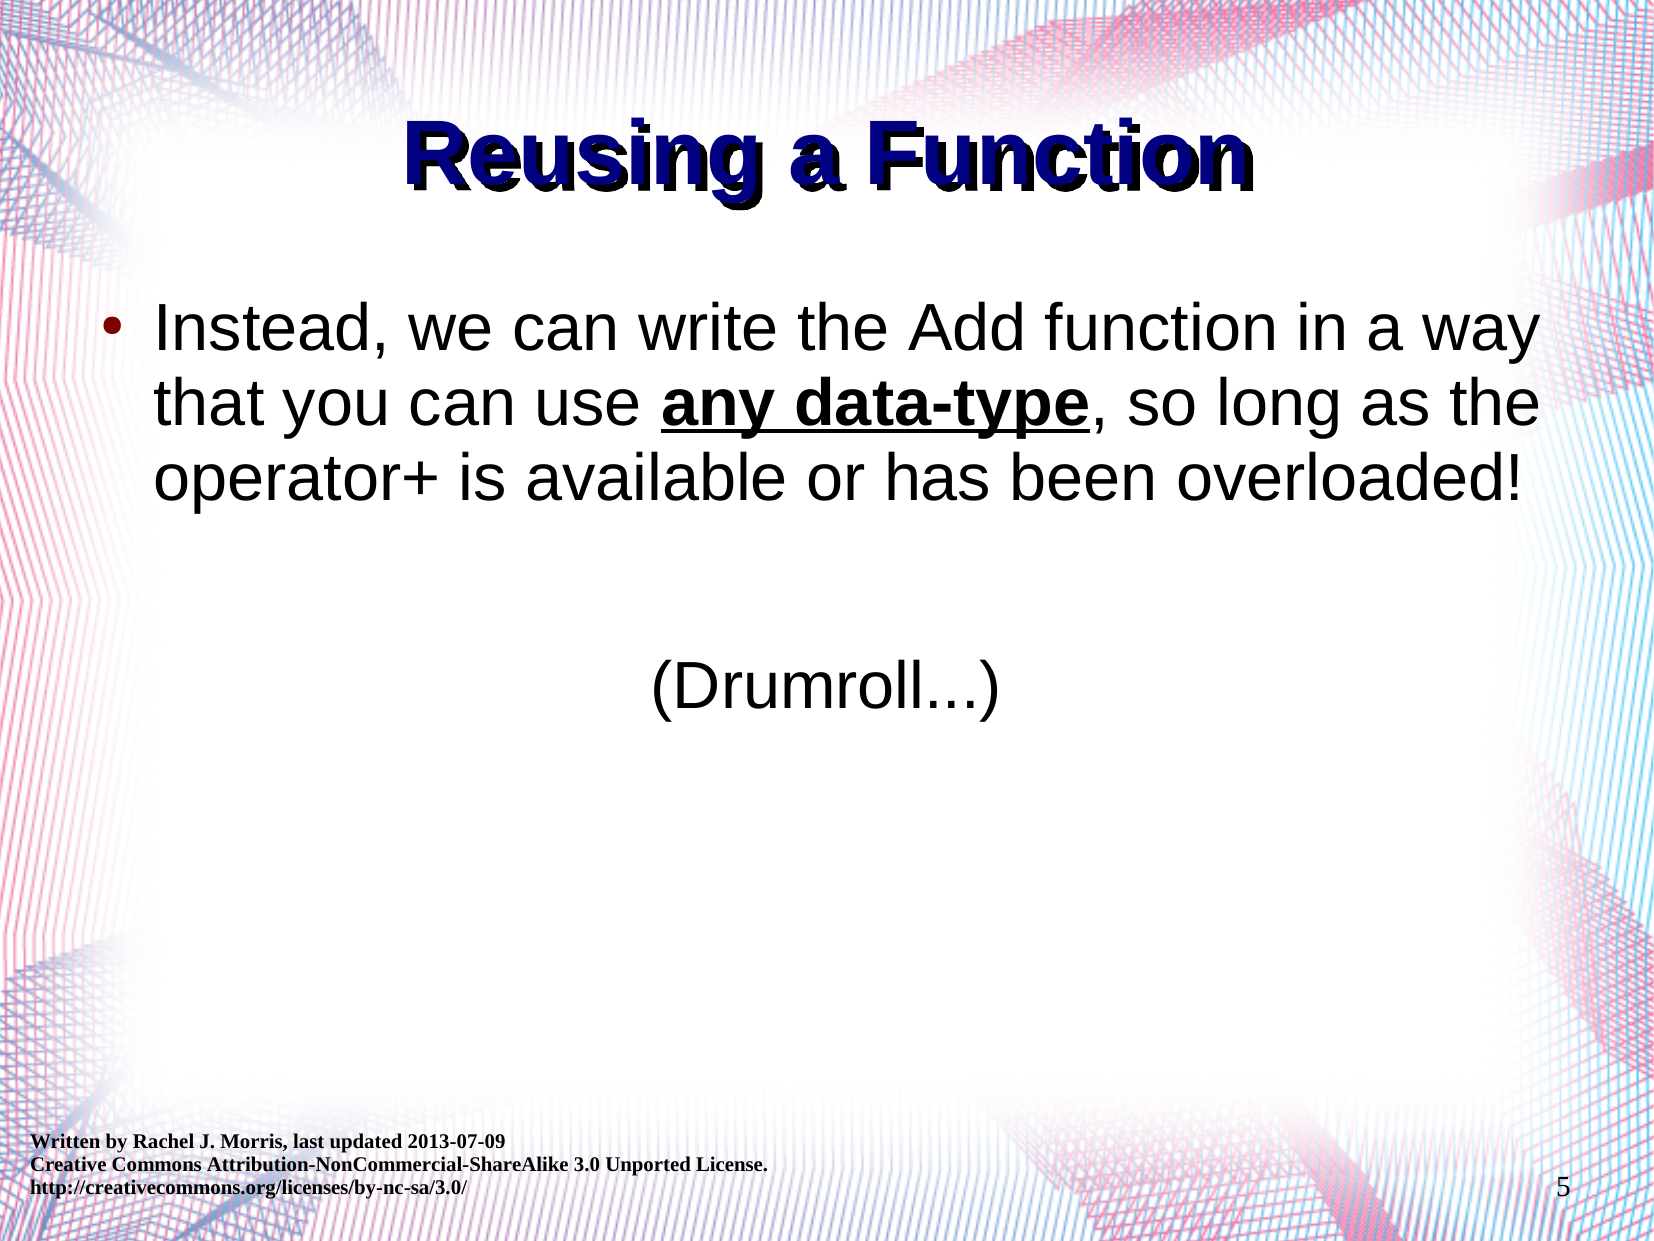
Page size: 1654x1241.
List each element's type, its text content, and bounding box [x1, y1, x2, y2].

picture [0, 0, 1654, 1241]
list Instead, we can write the Add function in a way that you can use any data-type, so long as the operator+ is available or has been overloaded! (Drumroll...) [82, 290, 1571, 1010]
title Reusing a Function [82, 49, 1571, 257]
